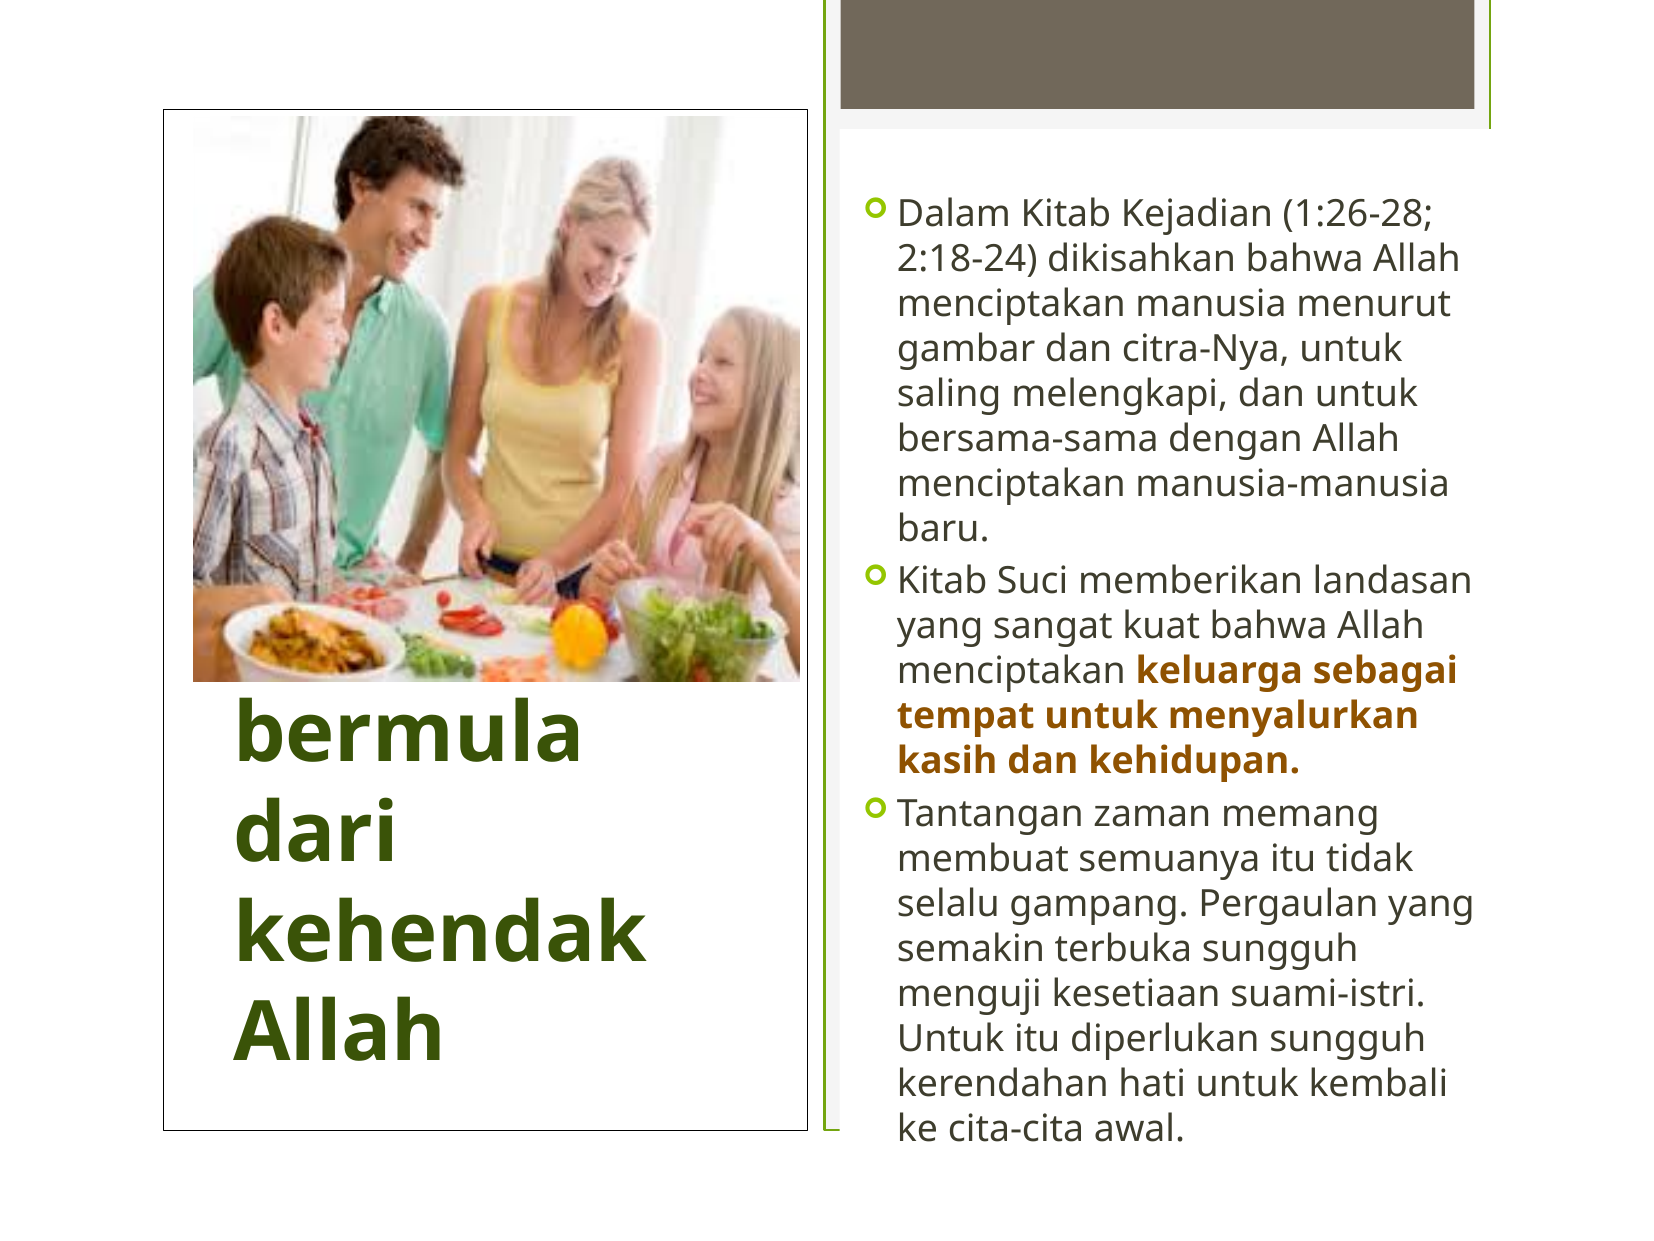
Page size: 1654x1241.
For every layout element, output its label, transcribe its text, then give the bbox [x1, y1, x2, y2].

list Dalam Kitab Kejadian (1:26-28; 2:18-24) dikisahkan bahwa Allah menciptakan manusia menurut gambar dan citra-Nya, untuk saling melengkapi, dan untuk bersama-sama dengan Allah menciptakan manusia-manusia baru. Kitab Suci memberikan landasan yang sangat kuat bahwa Allah menciptakan keluarga sebagai tempat untuk menyalurkan kasih dan kehidupan. Tantangan zaman memang membuat semuanya itu tidak selalu gampang. Pergaulan yang semakin terbuka sungguh menguji kesetiaan suami-istri. Untuk itu diperlukan sungguh kerendahan hati untuk kembali ke cita-cita awal. [839, 129, 1499, 1176]
title A. Semuanya bermula dari kehendak Allah [218, 723, 763, 1086]
picture [193, 116, 800, 682]
